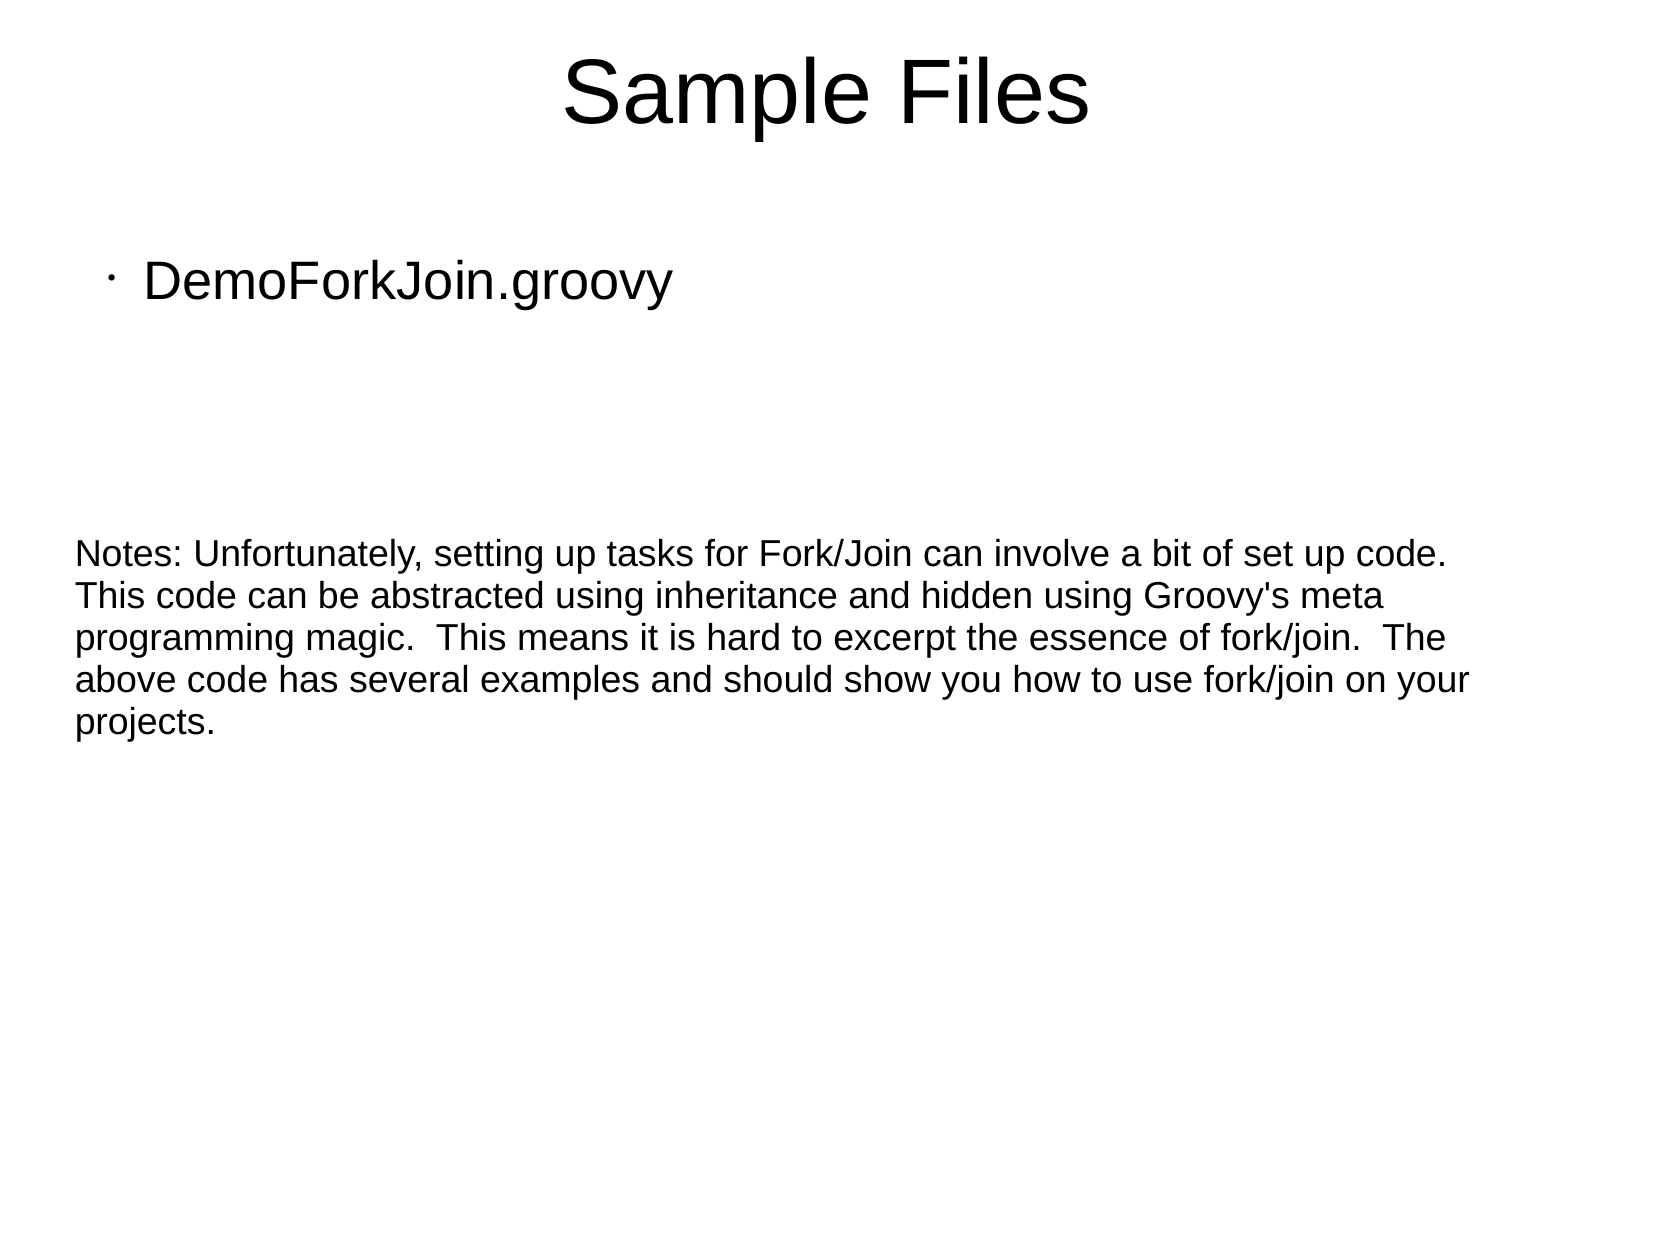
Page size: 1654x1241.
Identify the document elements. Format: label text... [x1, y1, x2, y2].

text_box DemoForkJoin.groovy [90, 240, 1546, 322]
text_box Notes: Unfortunately, setting up tasks for Fork/Join can involve a bit of set up code. This code can be abstracted using inheritance and hidden using Groovy's meta programming magic. This means it is hard to excerpt the essence of fork/join. The above code has several examples and should show you how to use fork/join on your projects. [60, 525, 1546, 751]
title Sample Files [82, 40, 1571, 144]
